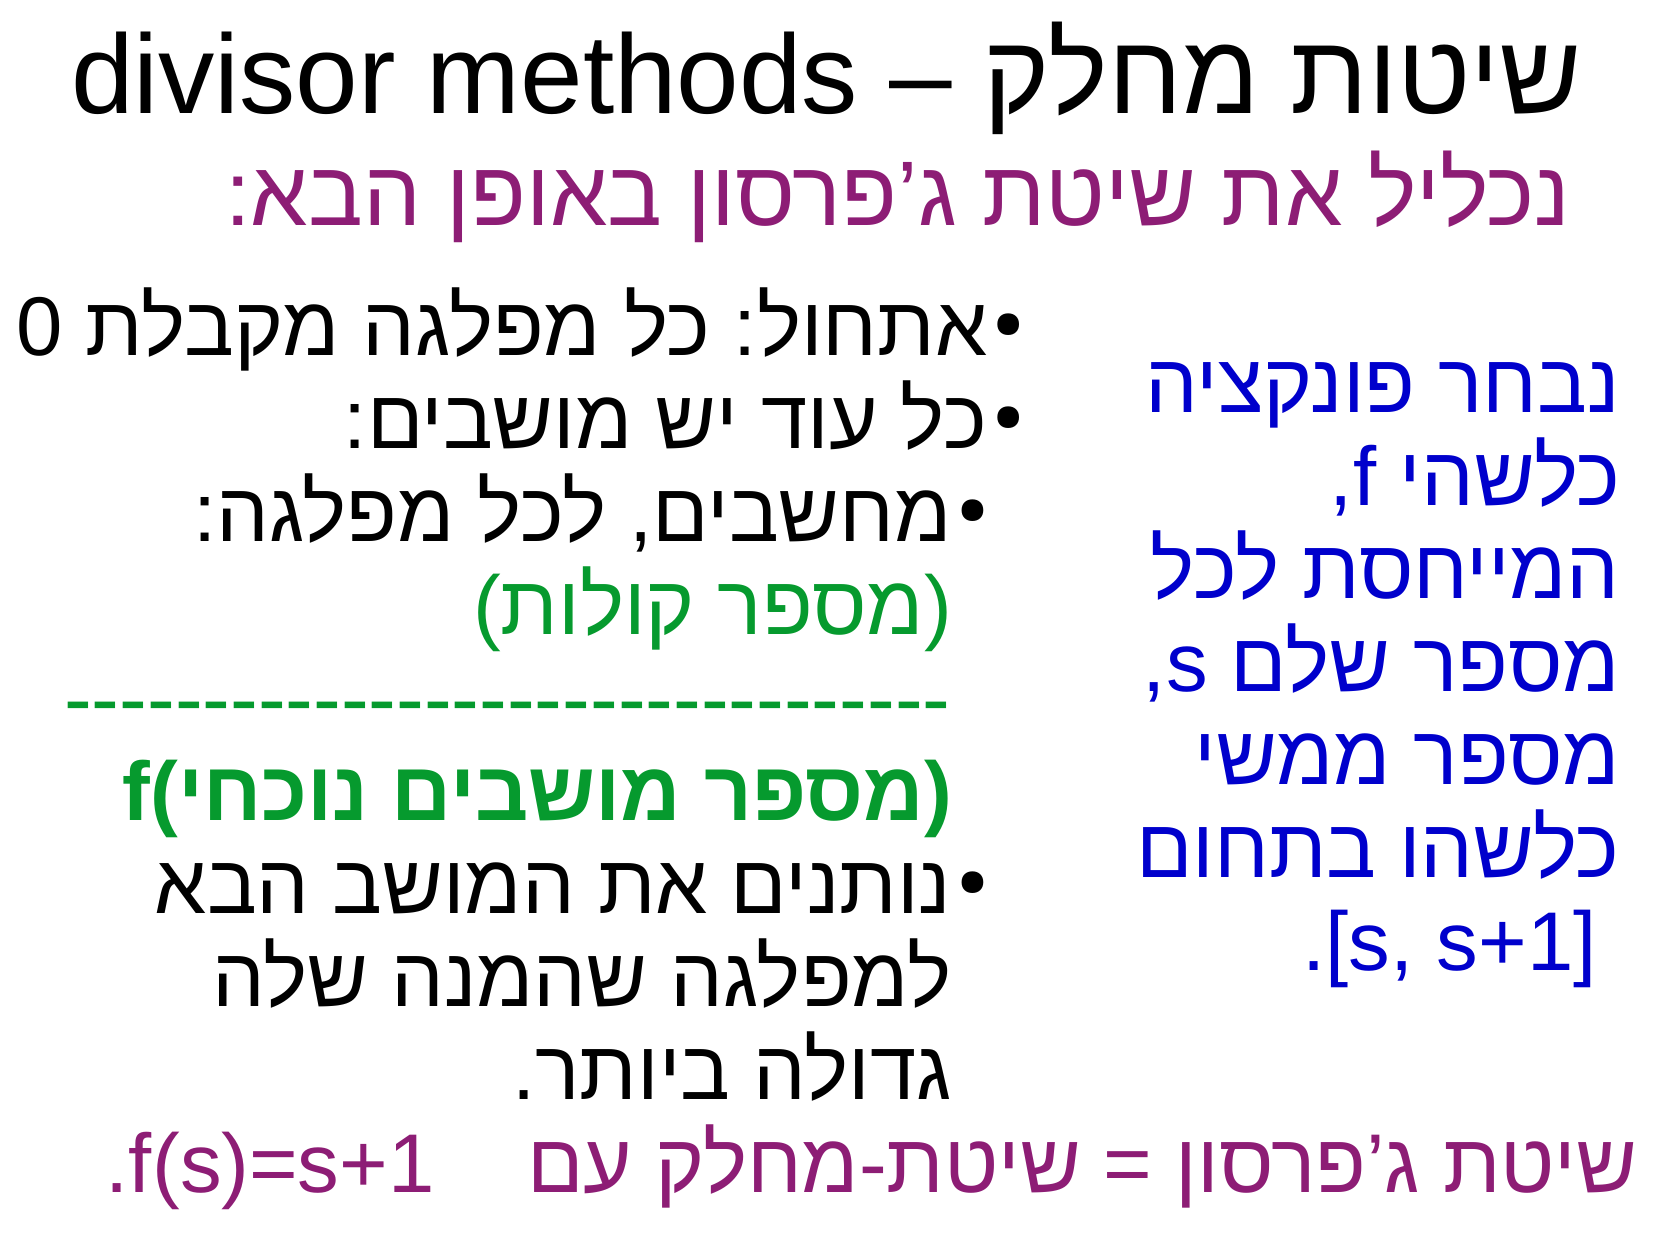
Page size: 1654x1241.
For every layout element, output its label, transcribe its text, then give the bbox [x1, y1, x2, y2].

text_box אתחול: כל מפלגה מקבלת 0 כל עוד יש מושבים: מחשבים, לכל מפלגה: (מספר קולות) -------------------------------- (מספר מושבים נוכחי)f נותנים את המושב הבא למפלגה שהמנה שלה גדולה ביותר. [0, 273, 1038, 1126]
text_box נבחר פונקציה כלשהי f, המייחסת לכל מספר שלם s, מספר ממשי כלשהו בתחום [s, s+1]. [1038, 330, 1636, 996]
text_box שיטת ג’פרסון = שיטת-מחלק עם f(s)=s+1. [30, 1110, 1654, 1228]
title שיטות מחלק – divisor methods [0, 0, 1654, 151]
text_box נכליל את שיטת ג’פרסון באופן הבא: [210, 135, 1587, 253]
